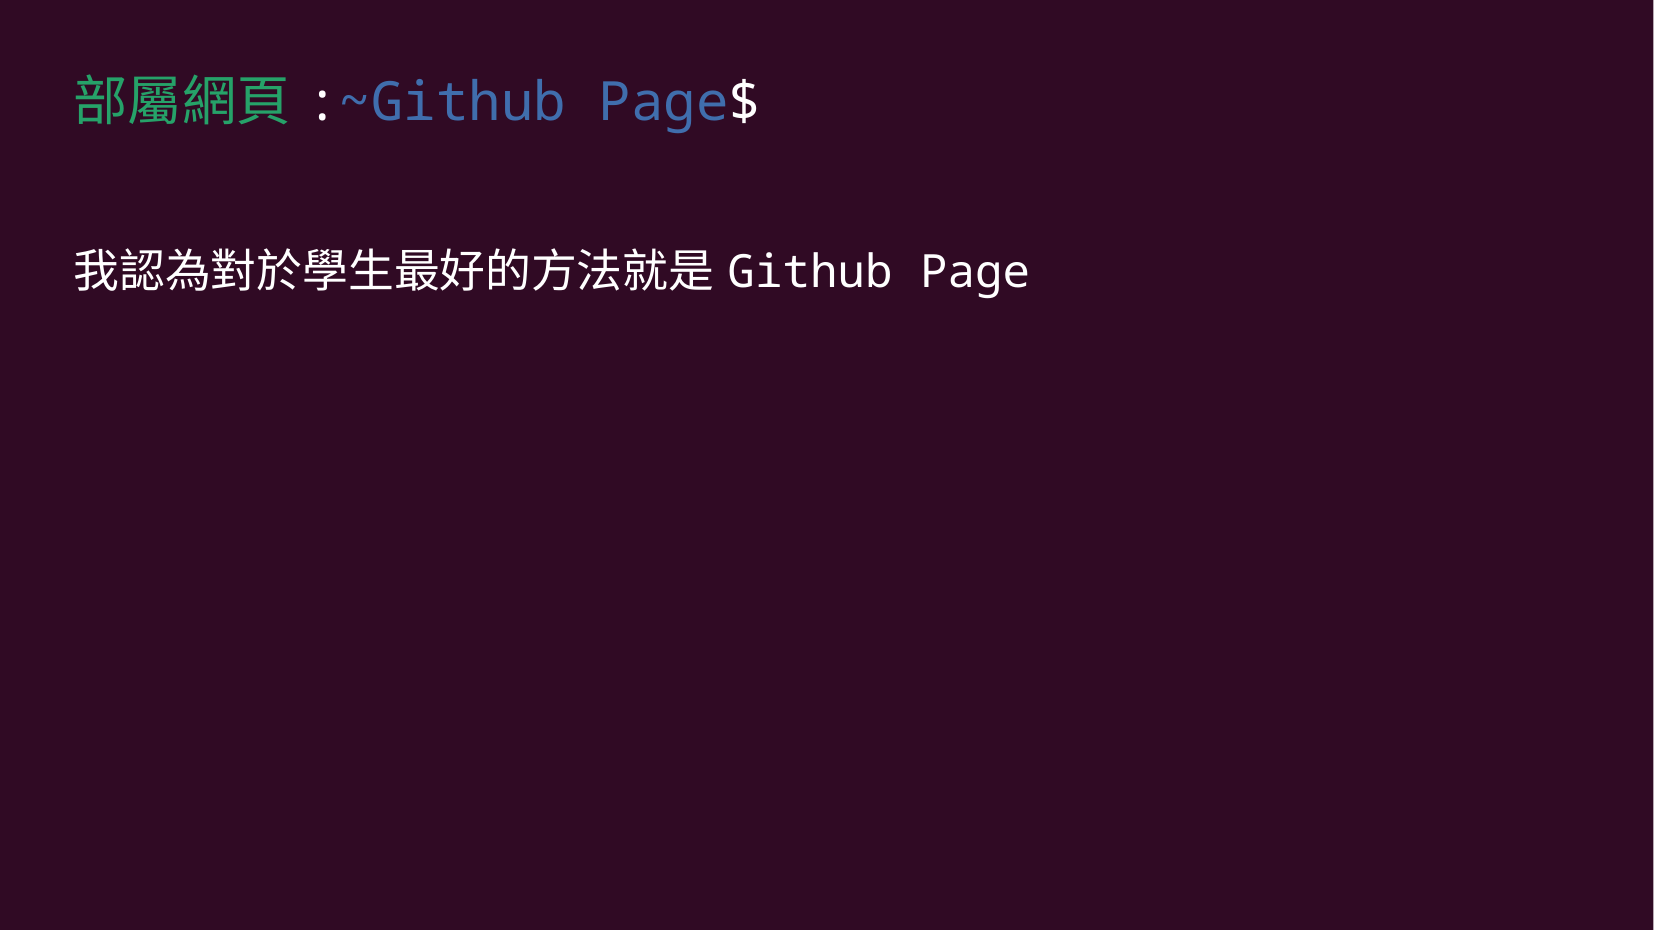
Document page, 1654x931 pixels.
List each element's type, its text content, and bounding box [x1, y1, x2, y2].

text_box 我認為對於學生最好的方法就是Github Page [59, 193, 1613, 672]
text_box 部屬網頁:~Github Page$ [59, 55, 1201, 139]
